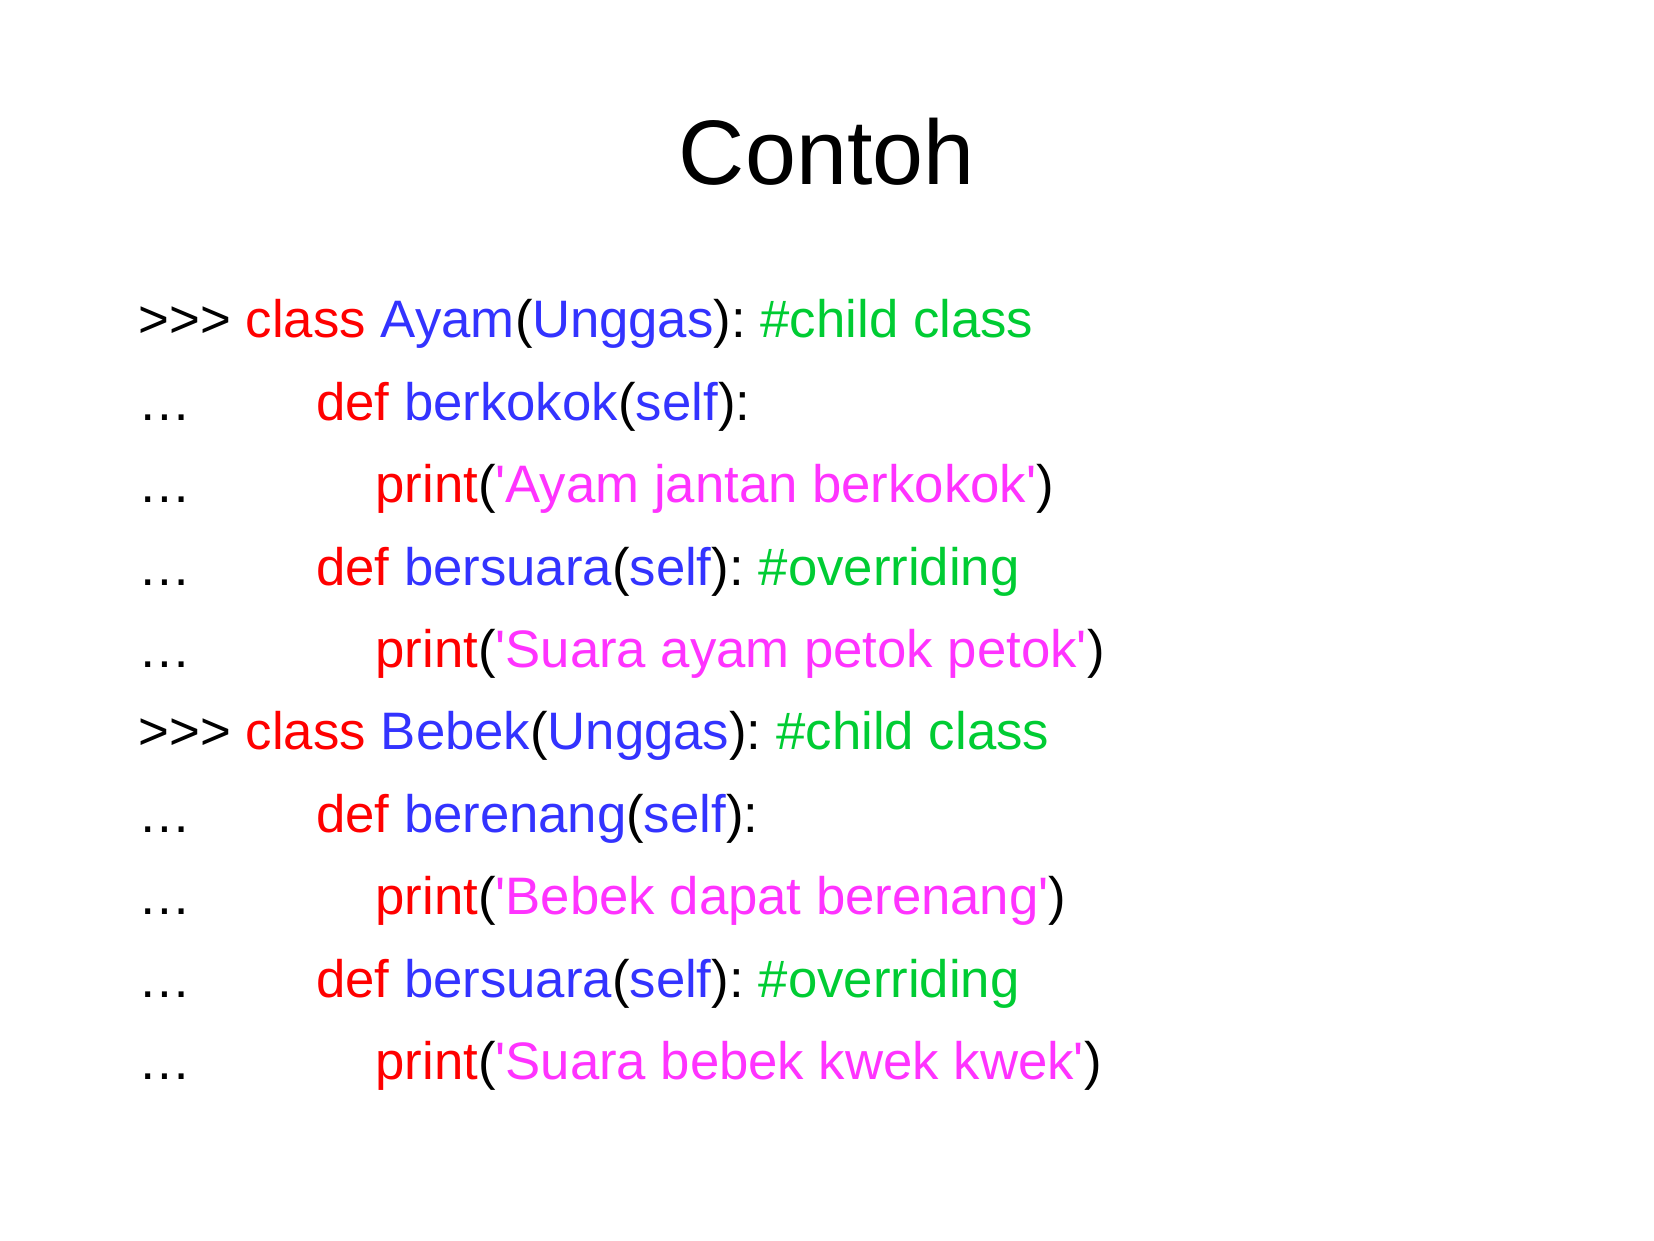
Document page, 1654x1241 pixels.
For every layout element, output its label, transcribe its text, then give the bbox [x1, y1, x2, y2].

title Contoh [82, 49, 1571, 257]
list >>> class Ayam(Unggas): #child class … def berkokok(self): … print('Ayam jantan berkokok') … def bersuara(self): #overriding … print('Suara ayam petok petok') >>> class Bebek(Unggas): #child class … def berenang(self): … print('Bebek dapat berenang') … def bersuara(self): #overriding … print('Suara bebek kwek kwek') [82, 290, 1571, 1096]
